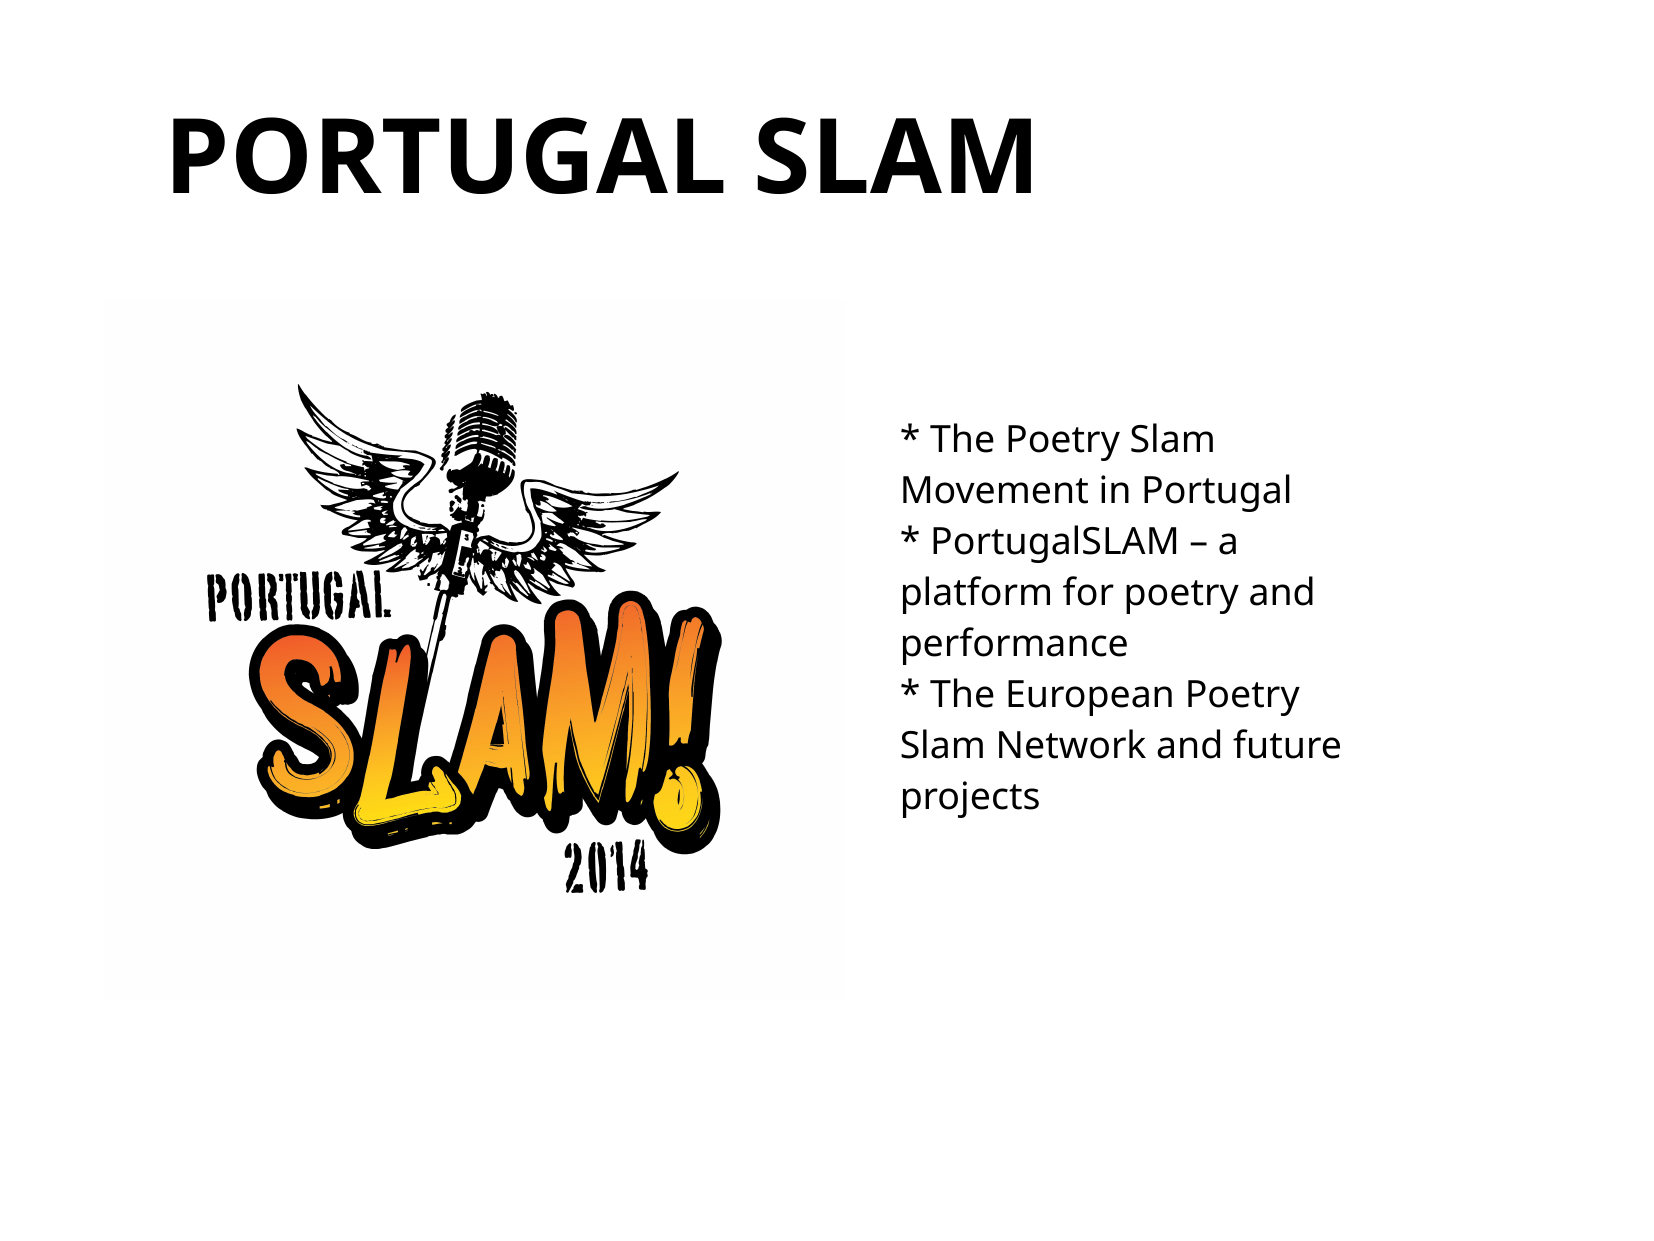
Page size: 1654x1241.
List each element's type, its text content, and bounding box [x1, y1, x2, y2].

picture [104, 300, 845, 999]
text_box PORTUGAL SLAM [150, 75, 1381, 212]
text_box * The Poetry Slam Movement in Portugal * PortugalSLAM – a platform for poetry and performance * The European Poetry Slam Network and future projects [885, 405, 1411, 685]
